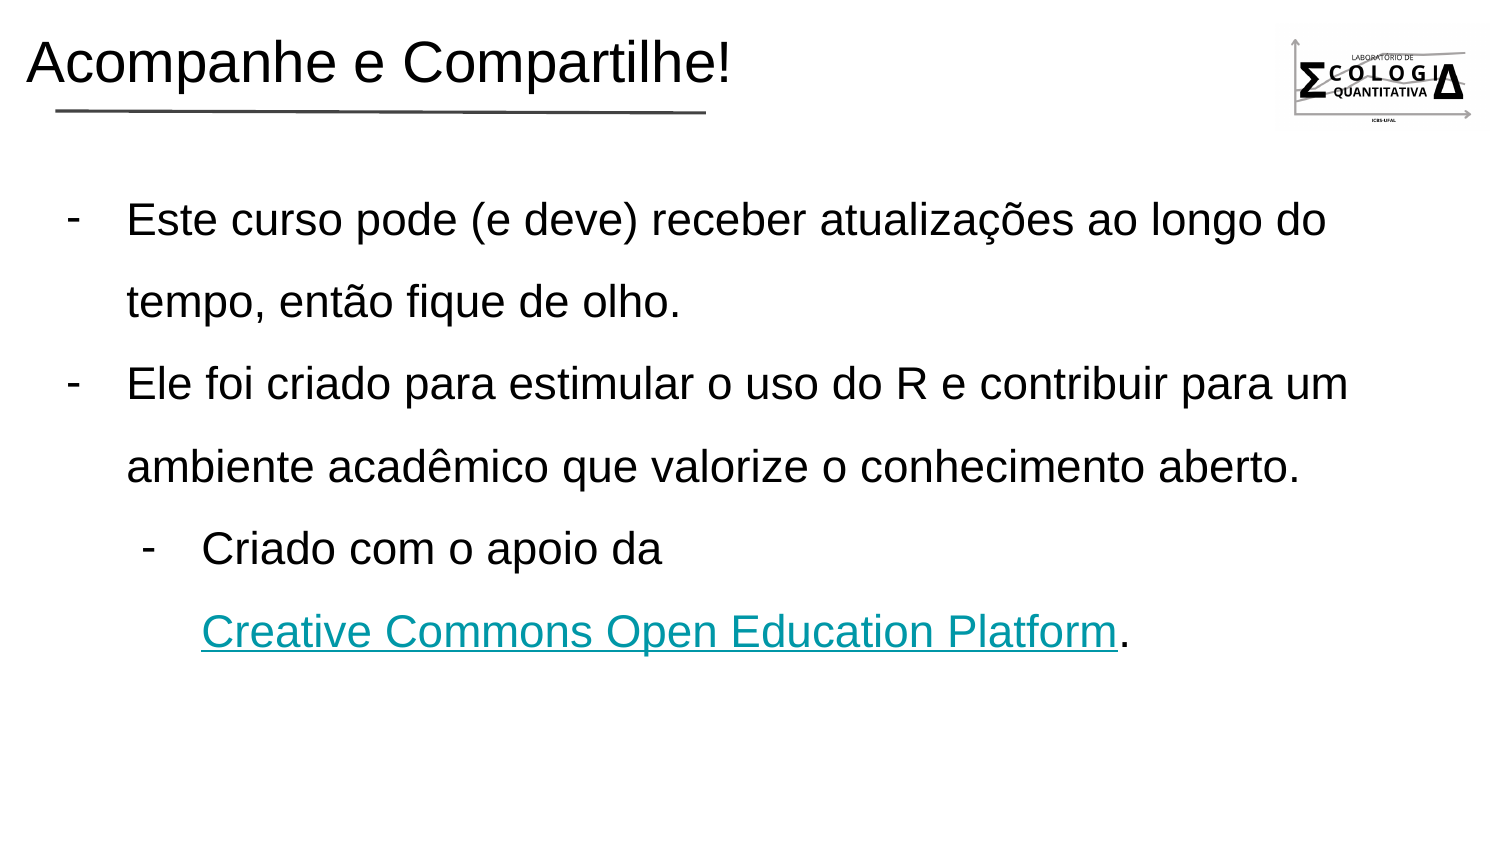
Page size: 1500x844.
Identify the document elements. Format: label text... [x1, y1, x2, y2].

text_box Este curso pode (e deve) receber atualizações ao longo do tempo, então fique de olho. Ele foi criado para estimular o uso do R e contribuir para um ambiente acadêmico que valorize o conhecimento aberto. Criado com o apoio da Creative Commons Open Education Platform. [36, 146, 1472, 806]
picture [1275, 23, 1490, 131]
text_box Acompanhe e Compartilhe! [11, 9, 1210, 117]
